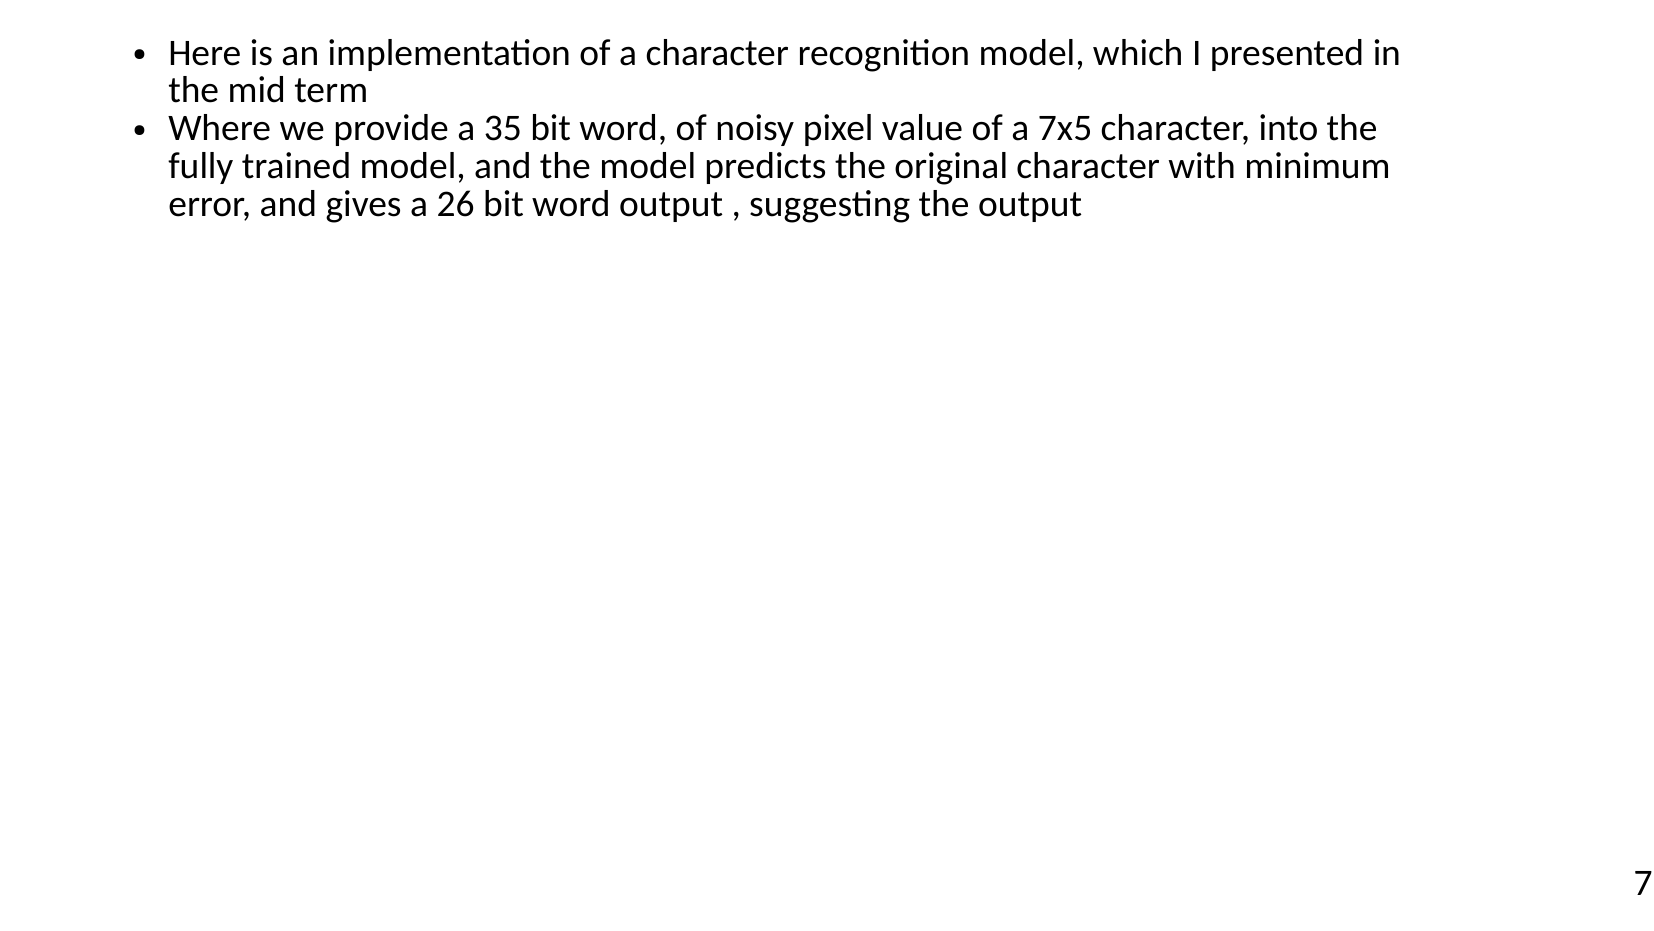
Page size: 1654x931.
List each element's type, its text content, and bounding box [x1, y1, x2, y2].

text_box <number> [1479, 860, 1654, 931]
text_box Here is an implementation of a character recognition model, which I presented in the mid term Where we provide a 35 bit word, of noisy pixel value of a 7x5 character, into the fully trained model, and the model predicts the original character with minimum error, and gives a 26 bit word output , suggesting the output [118, 29, 1447, 234]
